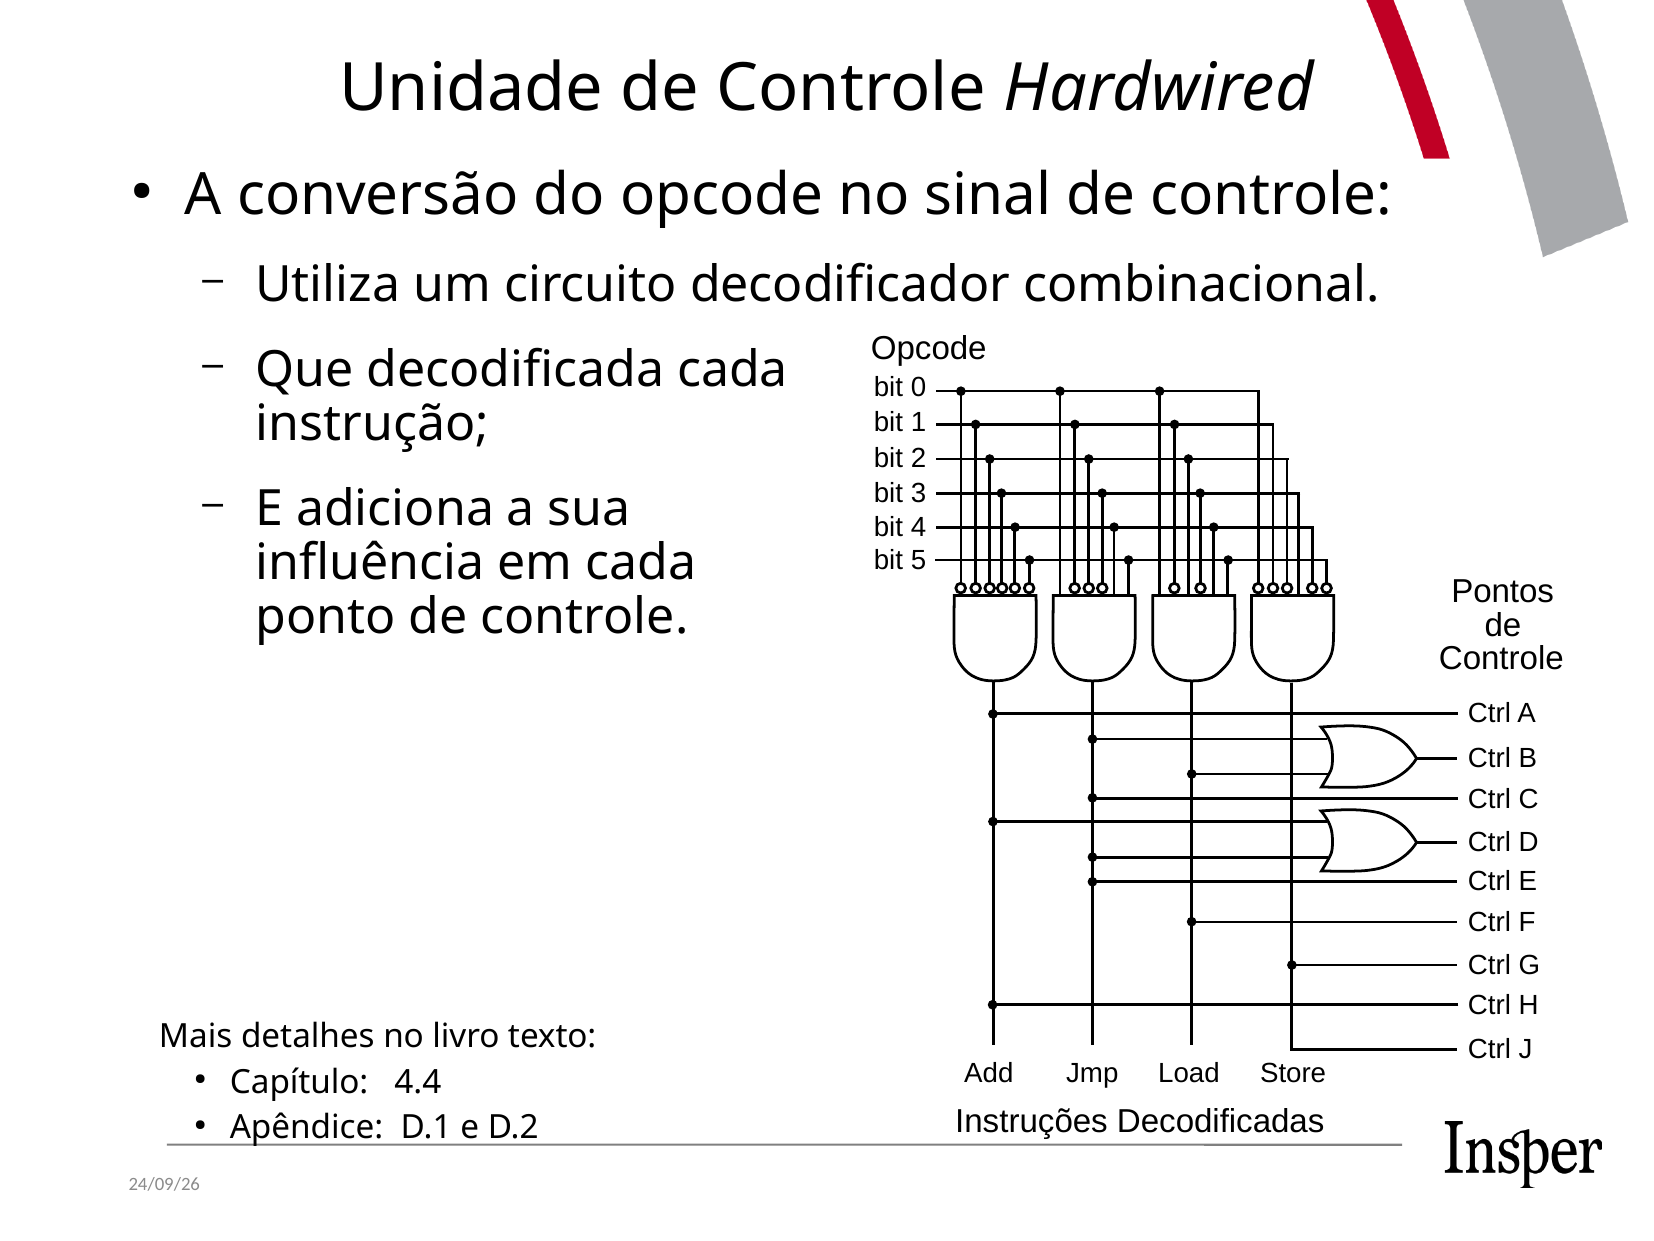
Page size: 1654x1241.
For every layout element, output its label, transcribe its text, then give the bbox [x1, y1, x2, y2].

text_box Mais detalhes no livro texto: Capítulo: 4.4 Apêndice: D.1 e D.2 [144, 1005, 650, 1142]
list Unidade de Controle Hardwired A conversão do opcode no sinal de controle: Utiliza um circuito decodificador combinacional. Que decodificada cada instrução; E adiciona a sua influência em cada ponto de controle. [113, 53, 1540, 1134]
picture [849, 311, 1589, 1162]
